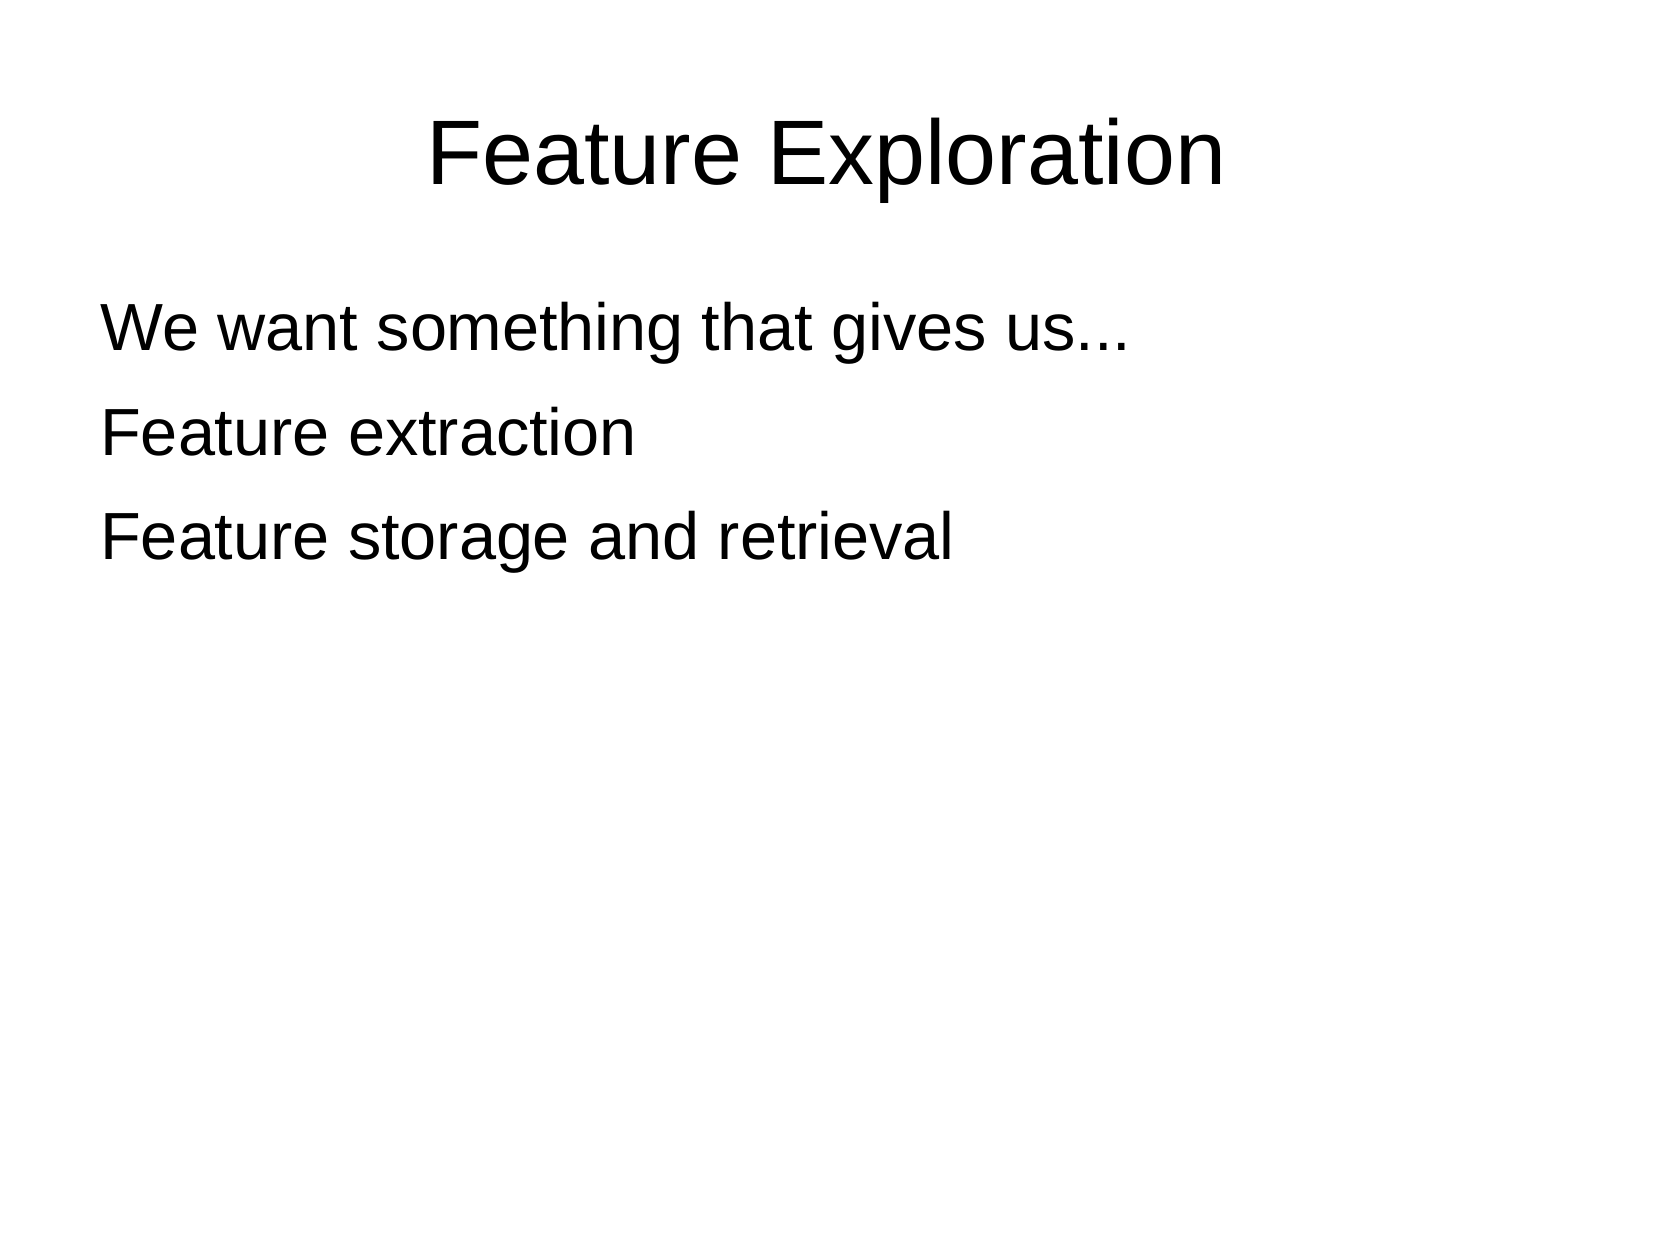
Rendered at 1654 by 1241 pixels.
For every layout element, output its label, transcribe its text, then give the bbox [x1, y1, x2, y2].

list We want something that gives us... Feature extraction Feature storage and retrieval [82, 290, 1571, 1094]
title Feature Exploration [82, 56, 1571, 250]
